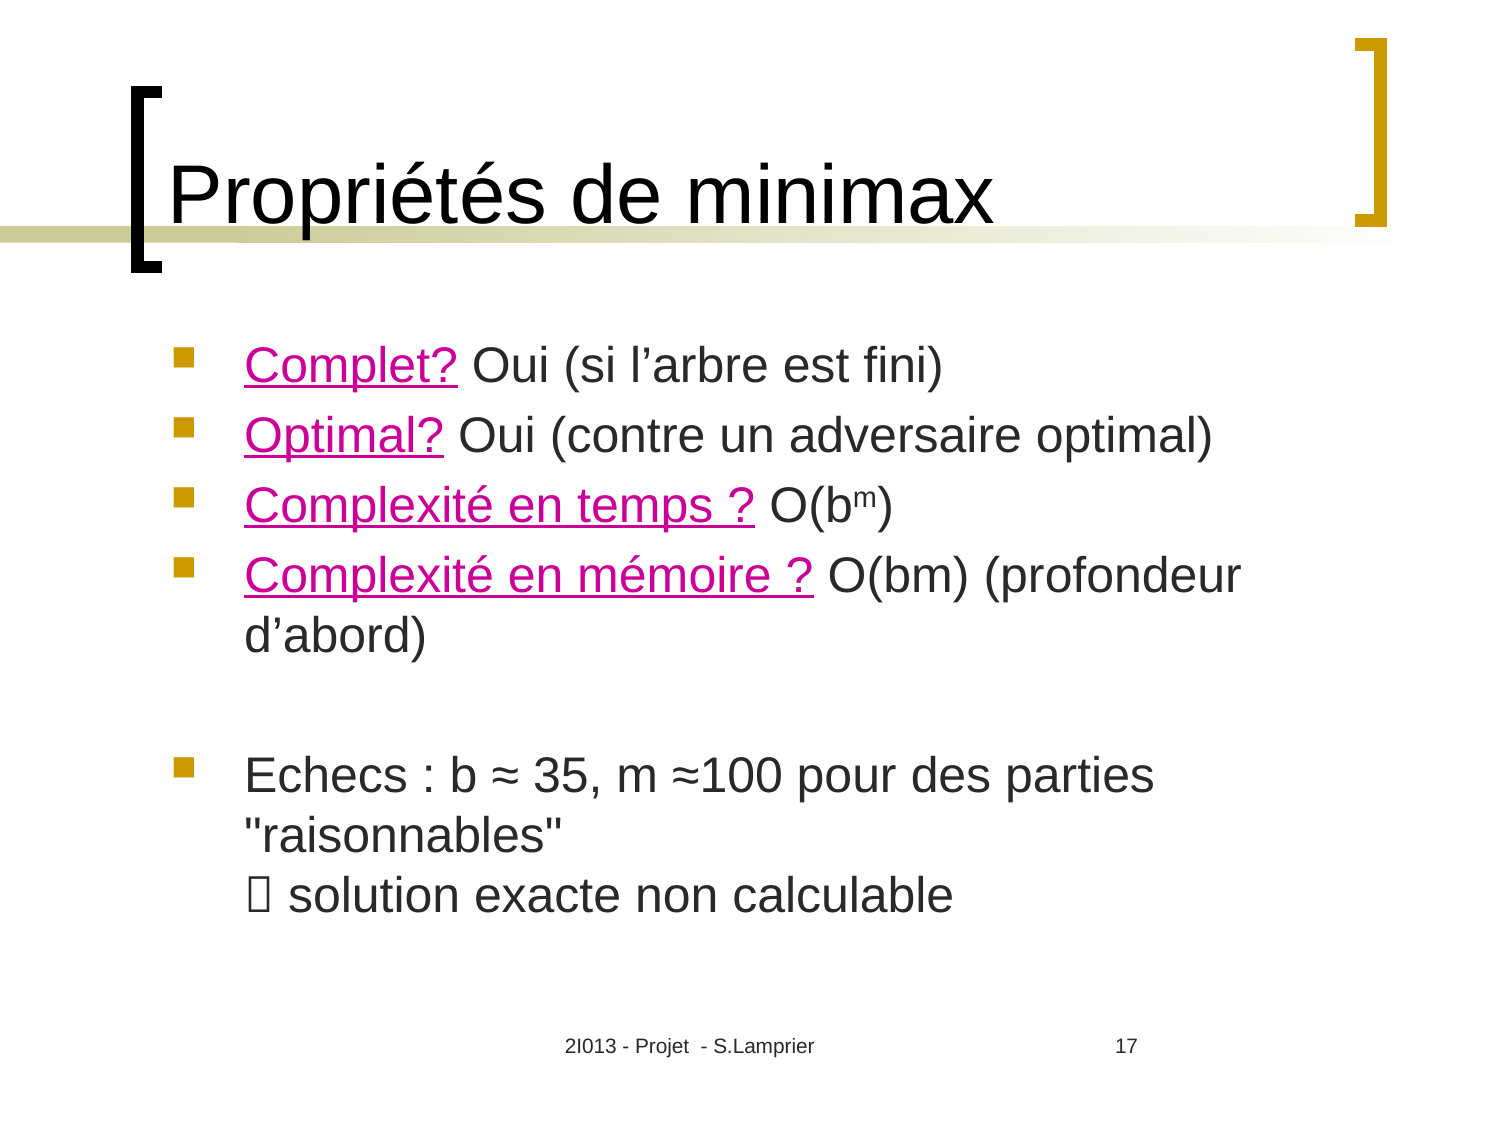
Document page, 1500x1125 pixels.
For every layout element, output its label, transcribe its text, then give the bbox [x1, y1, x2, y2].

title Propriétés de minimax [152, 15, 1328, 248]
slide_number <numéro> [1100, 1025, 1413, 1100]
list Complet? Oui (si l’arbre est fini) Optimal? Oui (contre un adversaire optimal) Complexité en temps ? O(bm) Complexité en mémoire ? O(bm) (profondeur d’abord) Echecs : b ≈ 35, m ≈100 pour des parties "raisonnables"  solution exacte non calculable [155, 324, 1413, 1000]
footer 2I013 - Projet - S.Lamprier [549, 1025, 1025, 1100]
